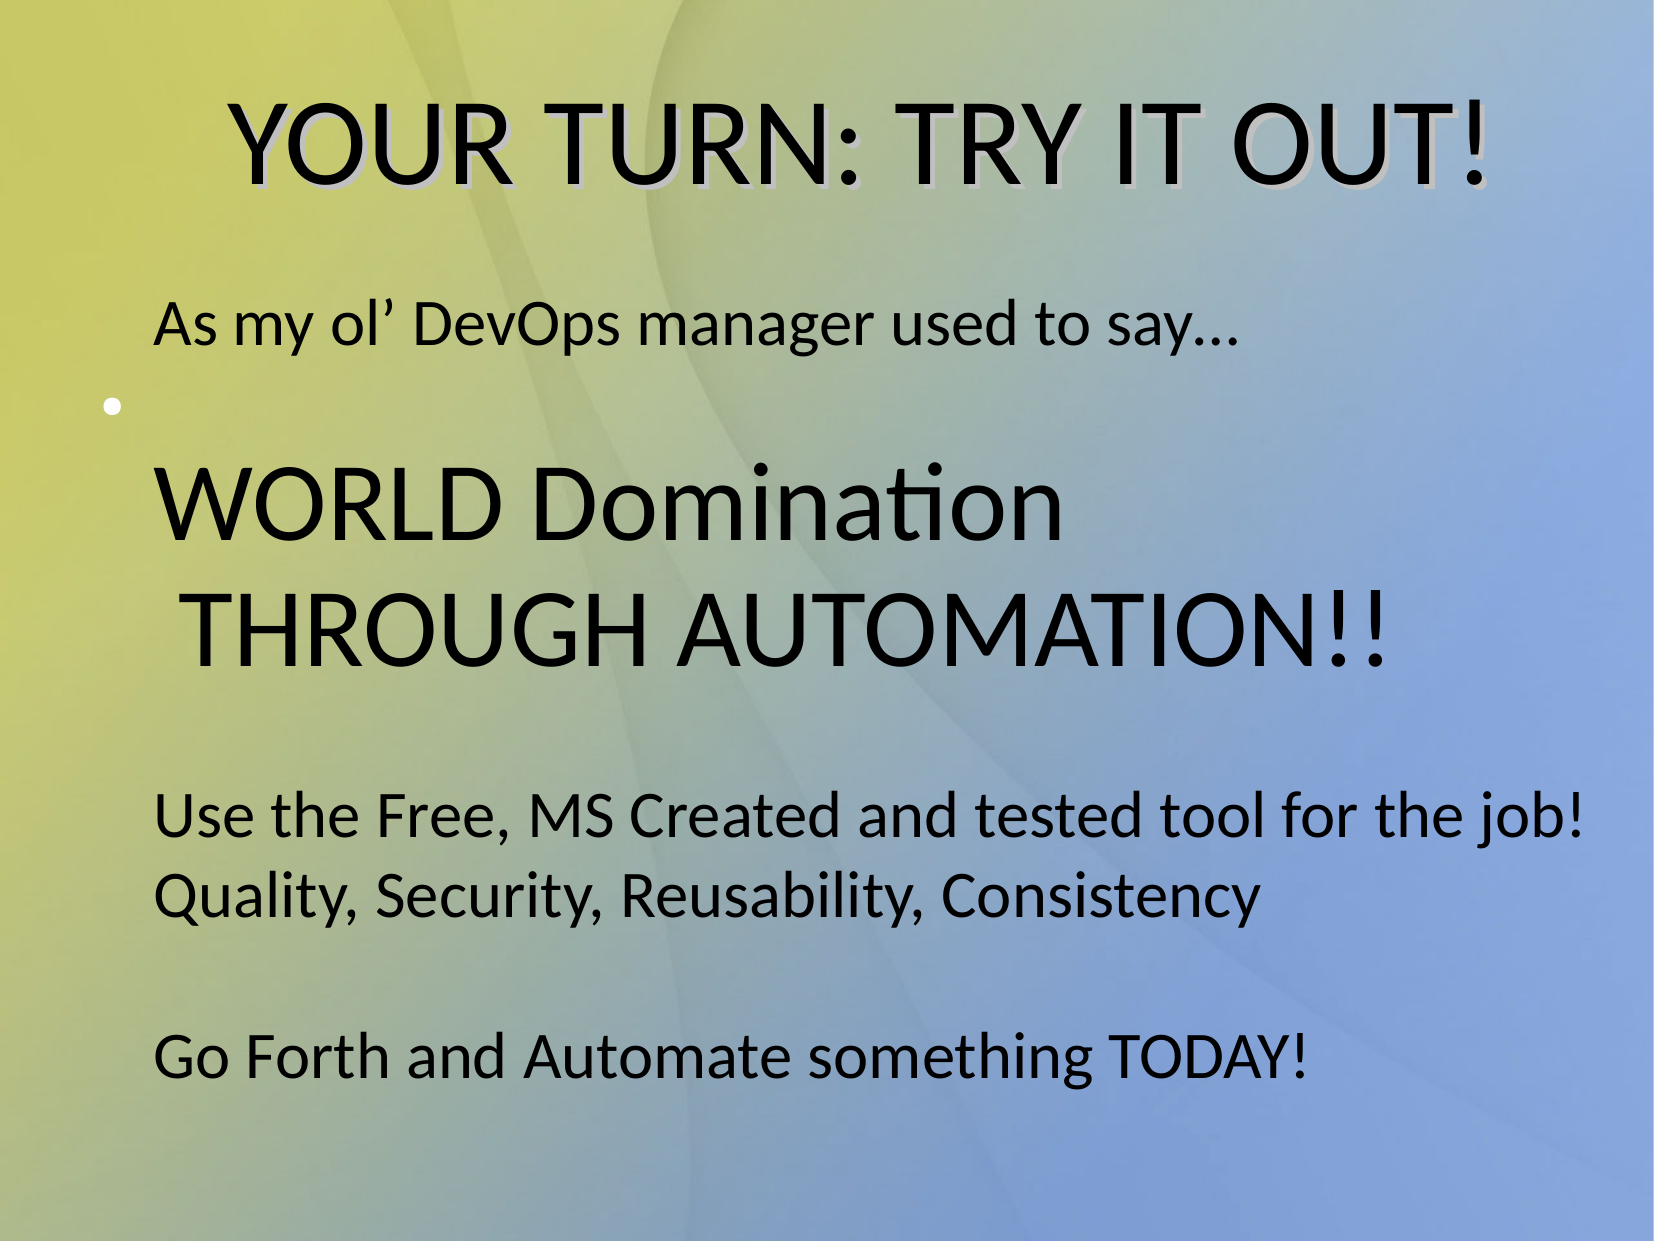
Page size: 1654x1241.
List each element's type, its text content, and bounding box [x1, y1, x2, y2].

title YOUR TURN: TRY IT OUT! [82, 49, 1571, 257]
list As my ol’ DevOps manager used to say… WORLD Domination THROUGH AUTOMATION!! Use the Free, MS Created and tested tool for the job! Quality, Security, Reusability, Consistency Go Forth and Automate something TODAY! [82, 295, 1625, 1176]
picture [0, 0, 1654, 1241]
